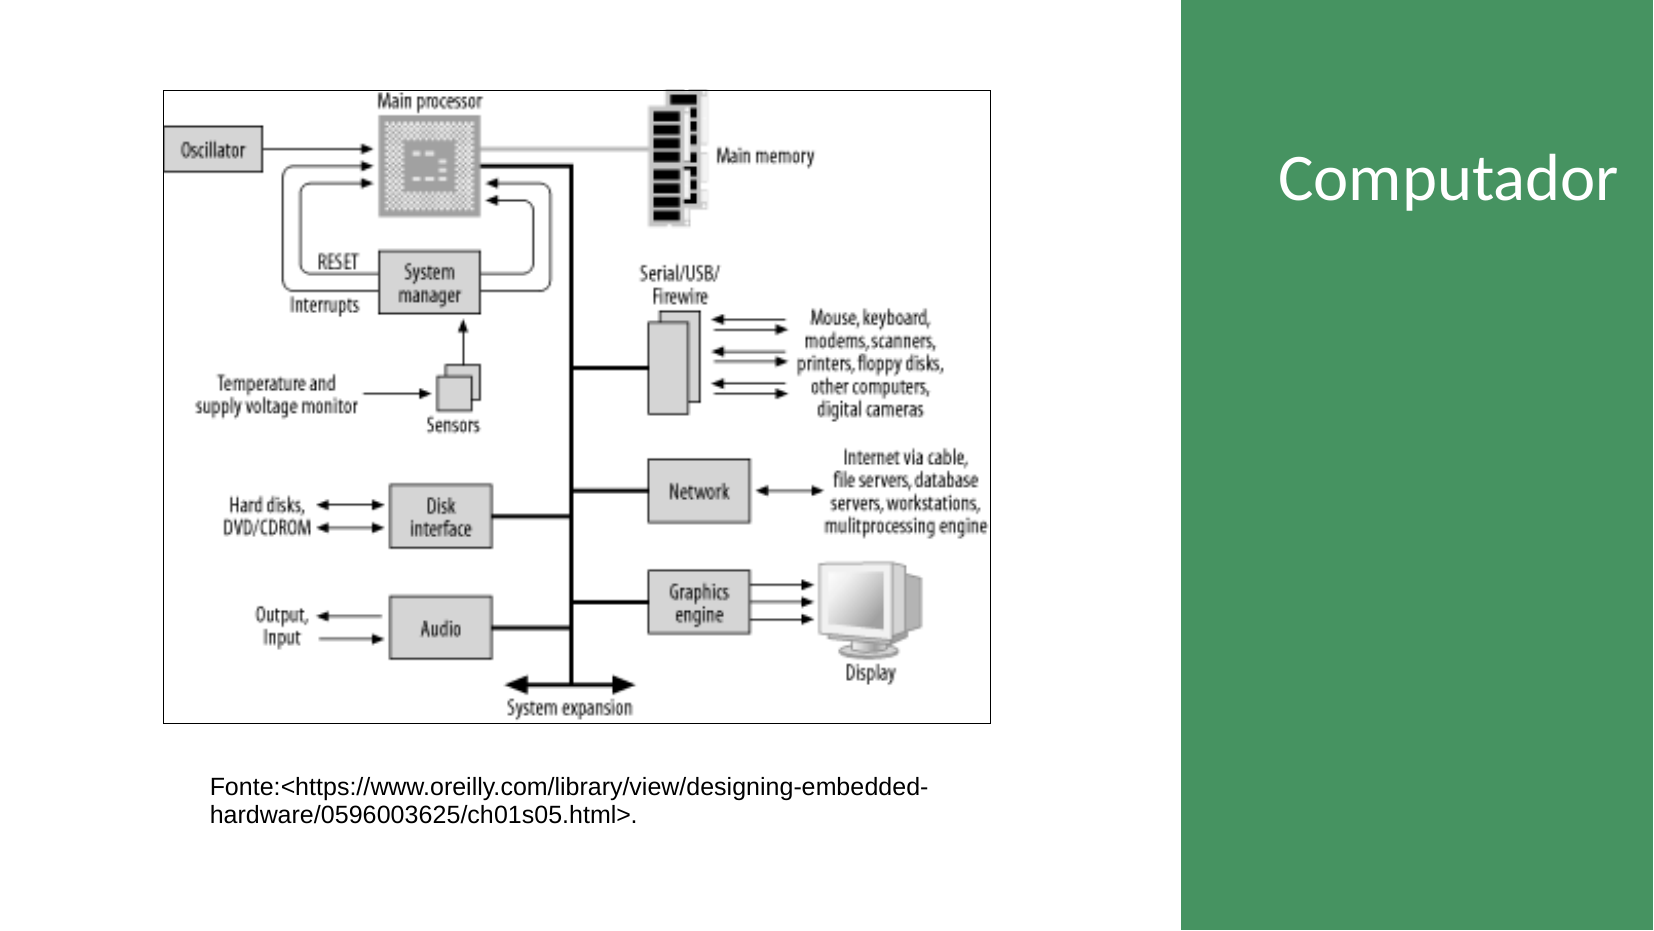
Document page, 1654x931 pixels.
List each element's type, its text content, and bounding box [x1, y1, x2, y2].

list Computador [1206, 150, 1621, 826]
picture [163, 89, 991, 724]
text_box Fonte:<https://www.oreilly.com/library/view/designing-embedded-hardware/0596003625/ch01s05.html>. [195, 765, 1006, 871]
